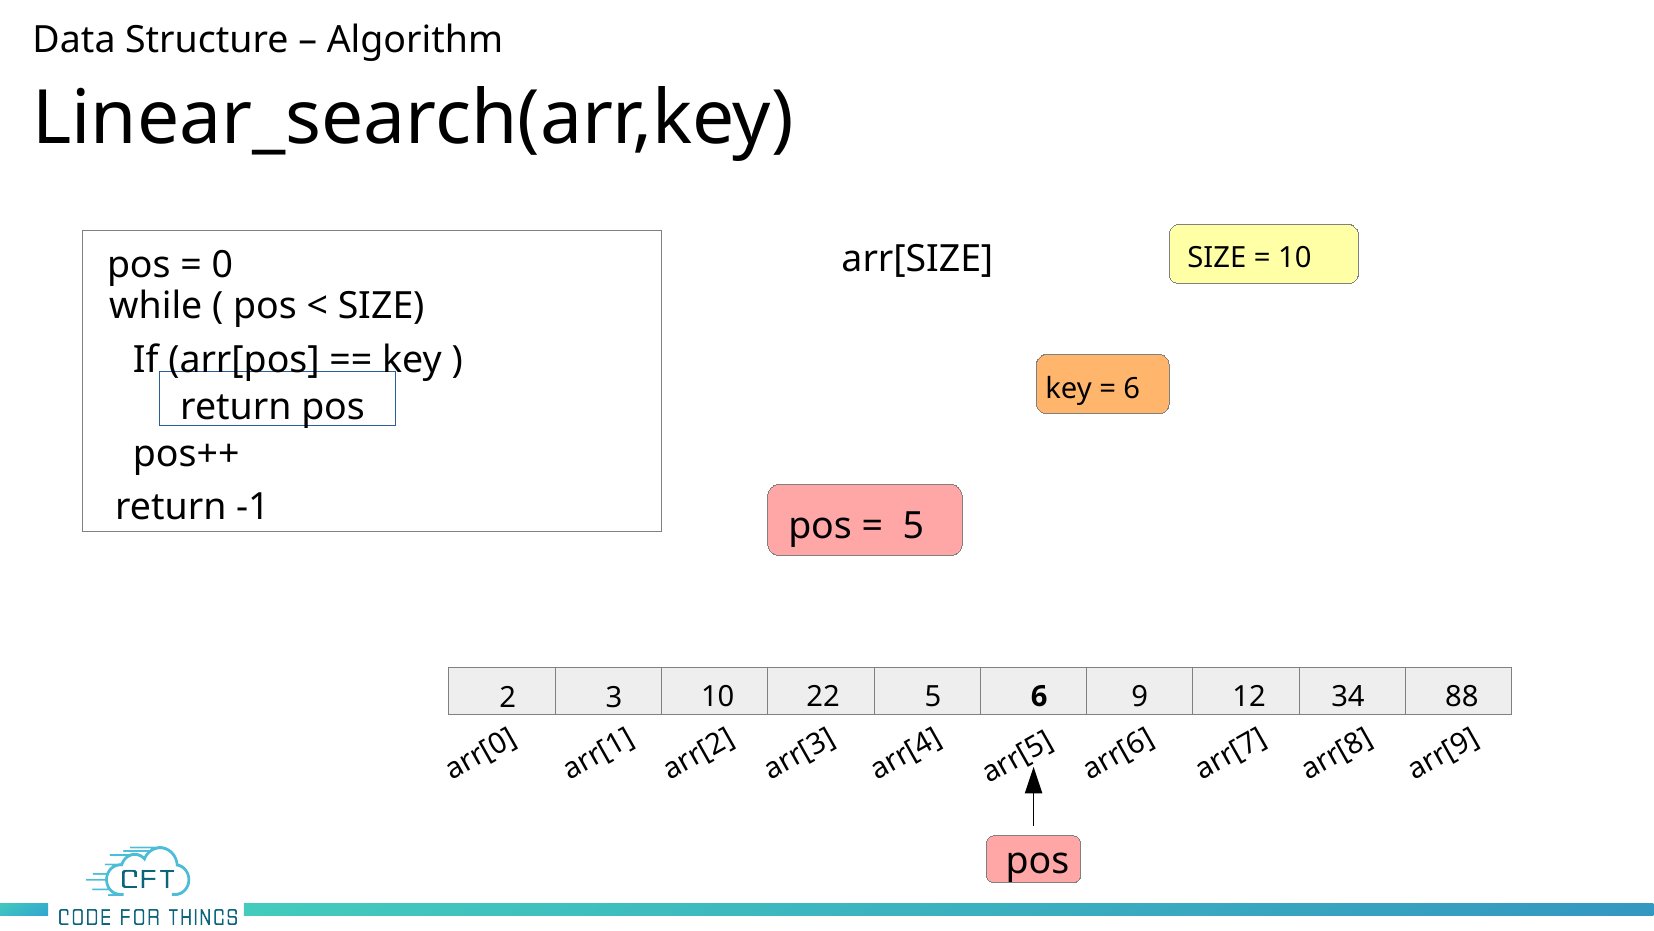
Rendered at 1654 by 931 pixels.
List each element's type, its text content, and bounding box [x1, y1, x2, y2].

text_box [1384, 667, 1430, 715]
text_box 22 [791, 667, 859, 717]
text_box 5 [909, 667, 958, 717]
text_box [331, 230, 662, 532]
text_box [754, 667, 791, 715]
text_box arr[5] [957, 694, 1099, 810]
text_box pos [990, 825, 1087, 885]
text_box arr[9] [1382, 697, 1524, 806]
text_box arr[7] [1172, 696, 1312, 806]
text_box [1039, 410, 1167, 414]
text_box 12 [1217, 667, 1285, 717]
text_box 6 [1016, 667, 1067, 717]
text_box 9 [1116, 667, 1165, 717]
text_box [448, 667, 686, 715]
text_box [986, 836, 990, 882]
text_box return pos [165, 372, 414, 432]
text_box arr[3] [738, 705, 880, 806]
text_box arr[8] [1279, 690, 1414, 806]
text_box [1037, 354, 1169, 360]
text_box arr[0] [419, 692, 561, 806]
text_box 3 [590, 669, 640, 719]
text_box pos = 5 [773, 491, 971, 550]
text_box [1285, 667, 1316, 715]
text_box 2 [484, 669, 533, 719]
text_box arr[6] [1063, 690, 1199, 806]
text_box SIZE = 10 [1172, 228, 1353, 278]
picture [59, 846, 237, 925]
text_box If (arr[pos] == key ) [118, 324, 544, 384]
text_box key = 6 [1030, 360, 1176, 410]
text_box arr[SIZE] [826, 224, 1040, 291]
text_box 34 [1316, 667, 1384, 717]
text_box [1169, 224, 1359, 284]
text_box [1498, 667, 1512, 715]
text_box [958, 667, 1016, 715]
text_box return -1 [100, 472, 331, 532]
text_box [859, 667, 909, 715]
text_box [1067, 667, 1116, 715]
text_box [767, 484, 961, 556]
text_box while ( pos < SIZE) [94, 271, 485, 331]
text_box arr[2] [637, 697, 774, 806]
title Data Structure – Algorithm Linear_search(arr,key) [32, 12, 1184, 166]
text_box [1165, 667, 1217, 715]
text_box arr[4] [848, 692, 987, 806]
text_box 88 [1430, 667, 1498, 717]
text_box pos++ [118, 419, 349, 479]
text_box 10 [686, 667, 754, 717]
text_box arr[1] [537, 690, 674, 806]
text_box pos = 0 [82, 230, 331, 289]
text_box [82, 289, 165, 532]
